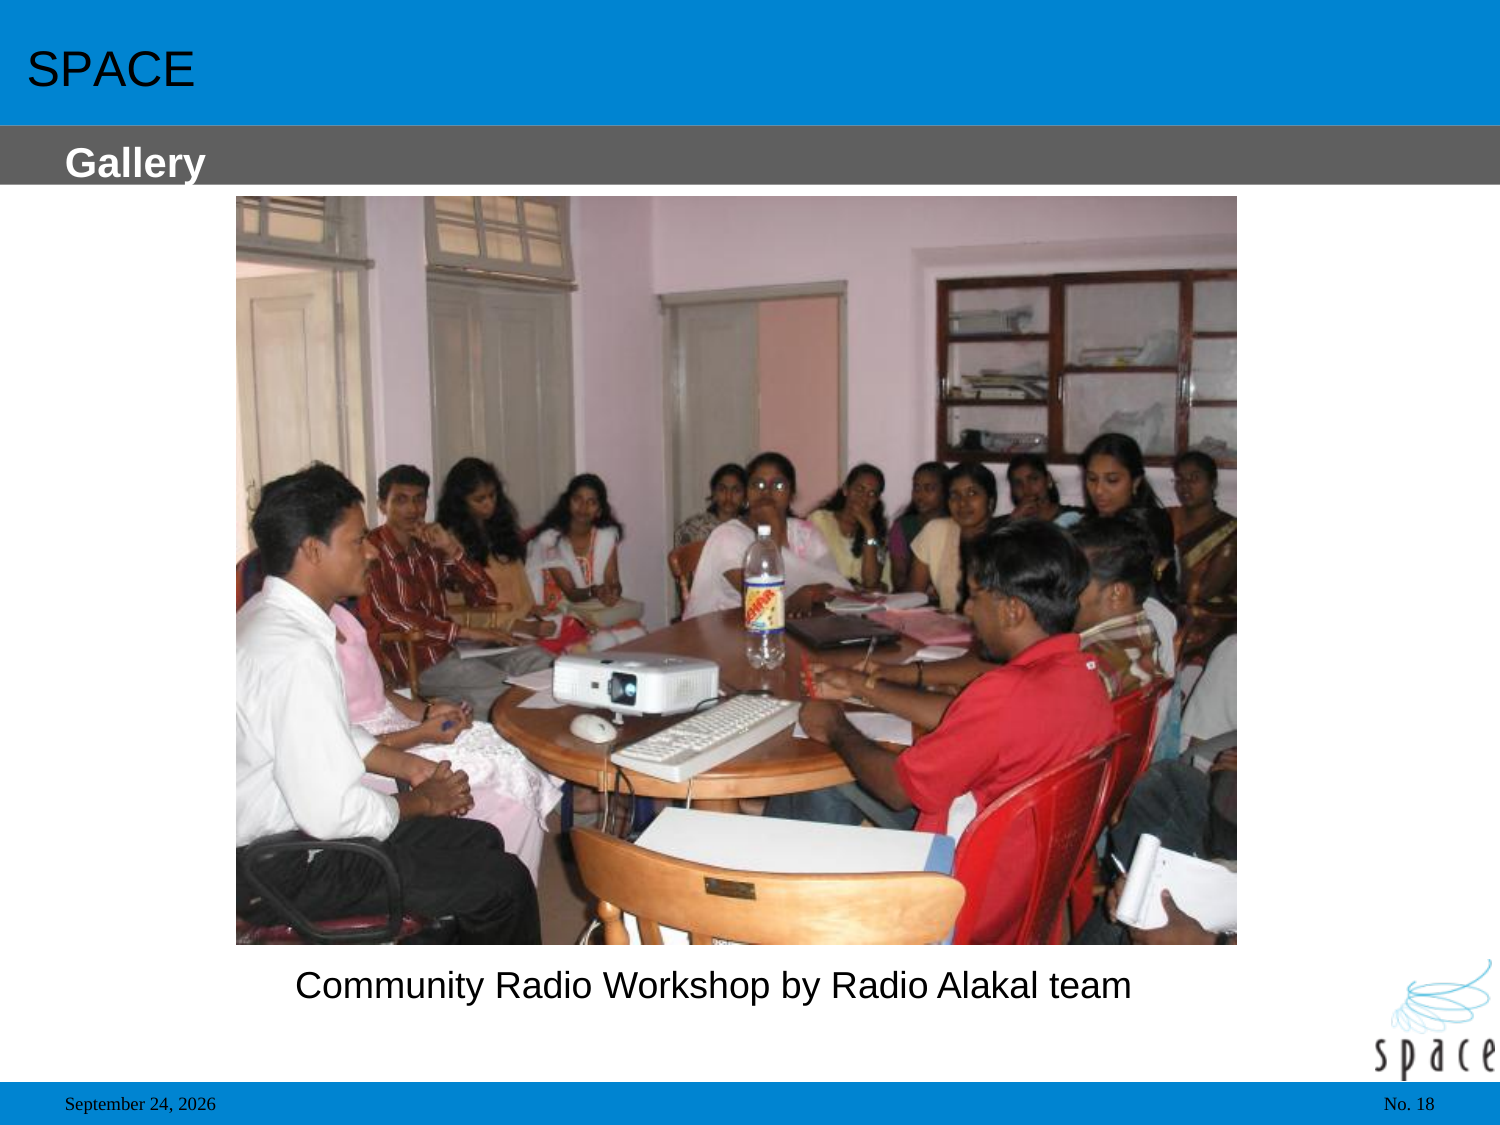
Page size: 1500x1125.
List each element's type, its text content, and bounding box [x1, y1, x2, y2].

picture [1375, 959, 1495, 1081]
title Gallery [64, 139, 1436, 187]
list Community Radio Workshop by Radio Alakal team [295, 964, 1211, 1063]
picture [236, 196, 1237, 945]
